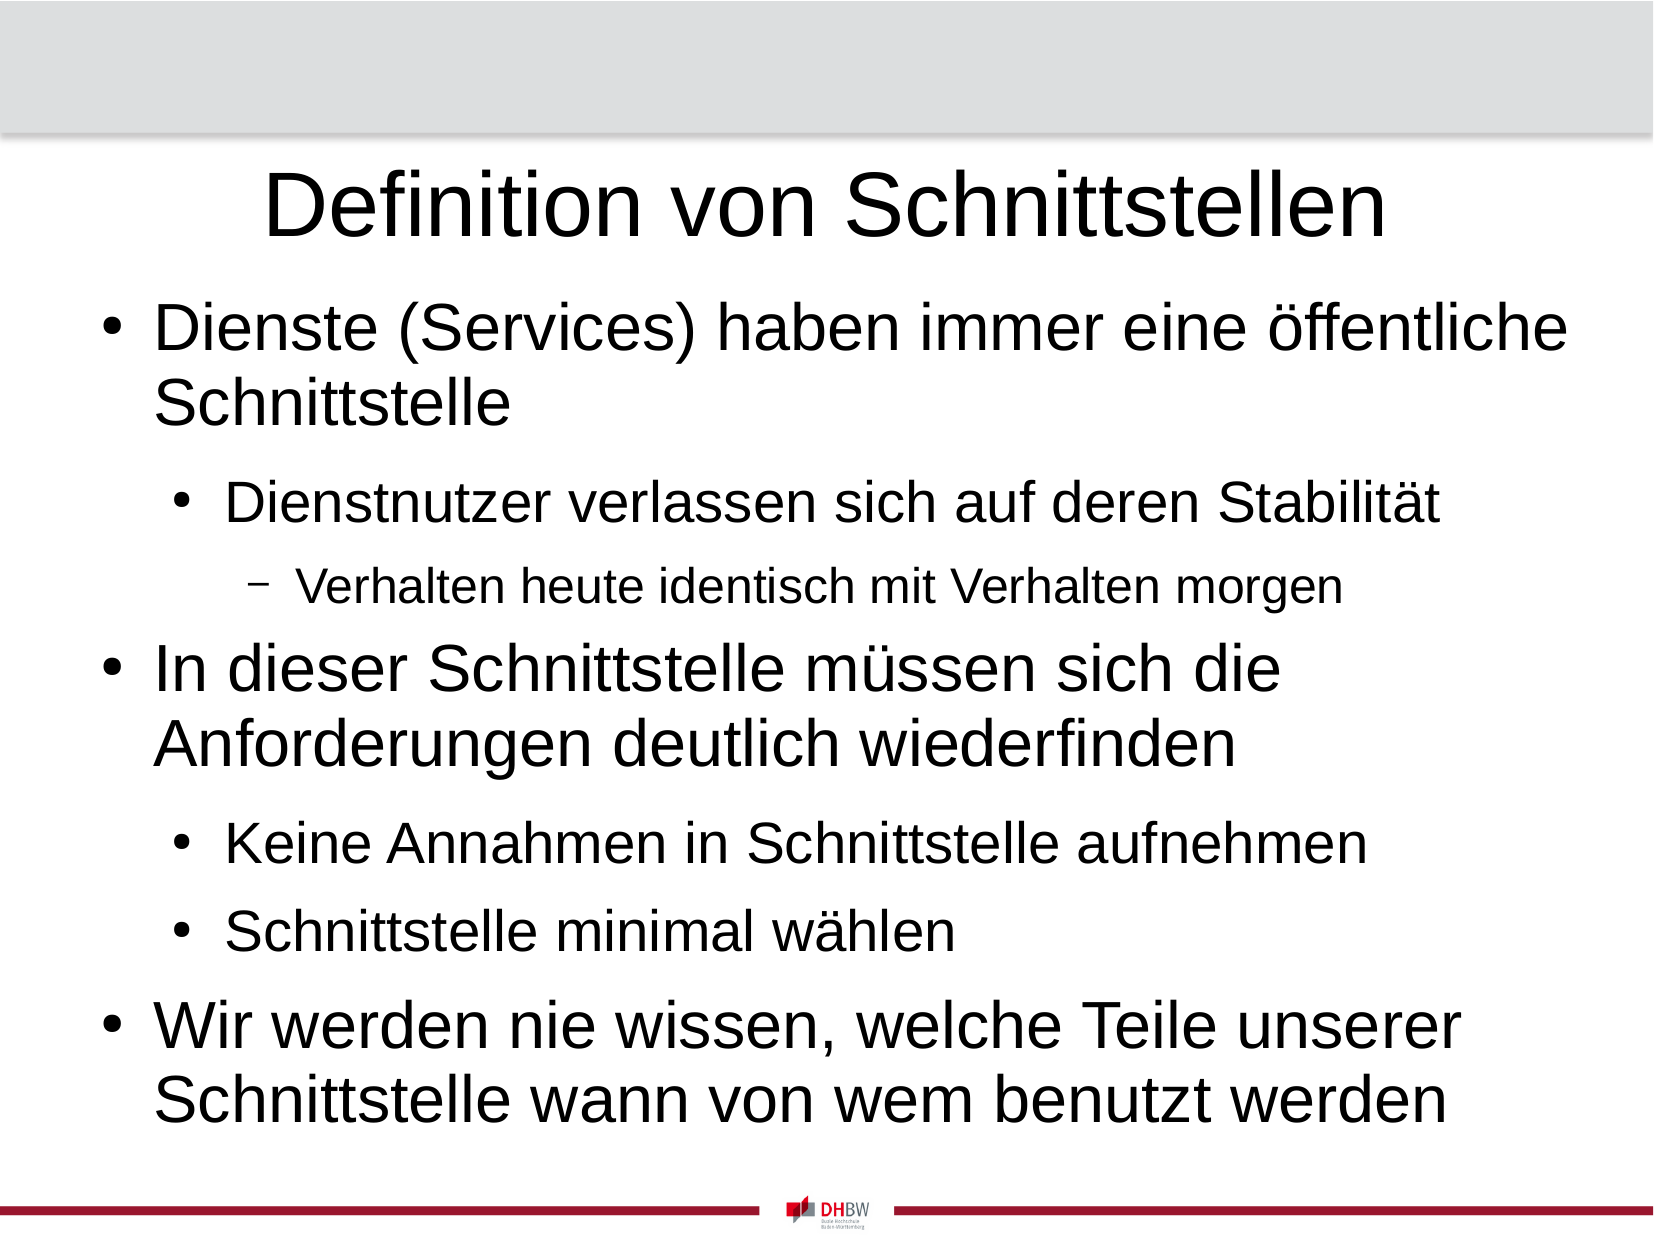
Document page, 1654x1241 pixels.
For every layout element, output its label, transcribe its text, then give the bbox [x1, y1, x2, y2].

picture [0, 1, 1654, 1237]
list Dienste (Services) haben immer eine öffentliche Schnittstelle Dienstnutzer verlassen sich auf deren Stabilität Verhalten heute identisch mit Verhalten morgen In dieser Schnittstelle müssen sich die Anforderungen deutlich wiederfinden Keine Annahmen in Schnittstelle aufnehmen Schnittstelle minimal wählen Wir werden nie wissen, welche Teile unserer Schnittstelle wann von wem benutzt werden [82, 290, 1571, 1137]
title Definition von Schnittstellen [82, 147, 1571, 257]
